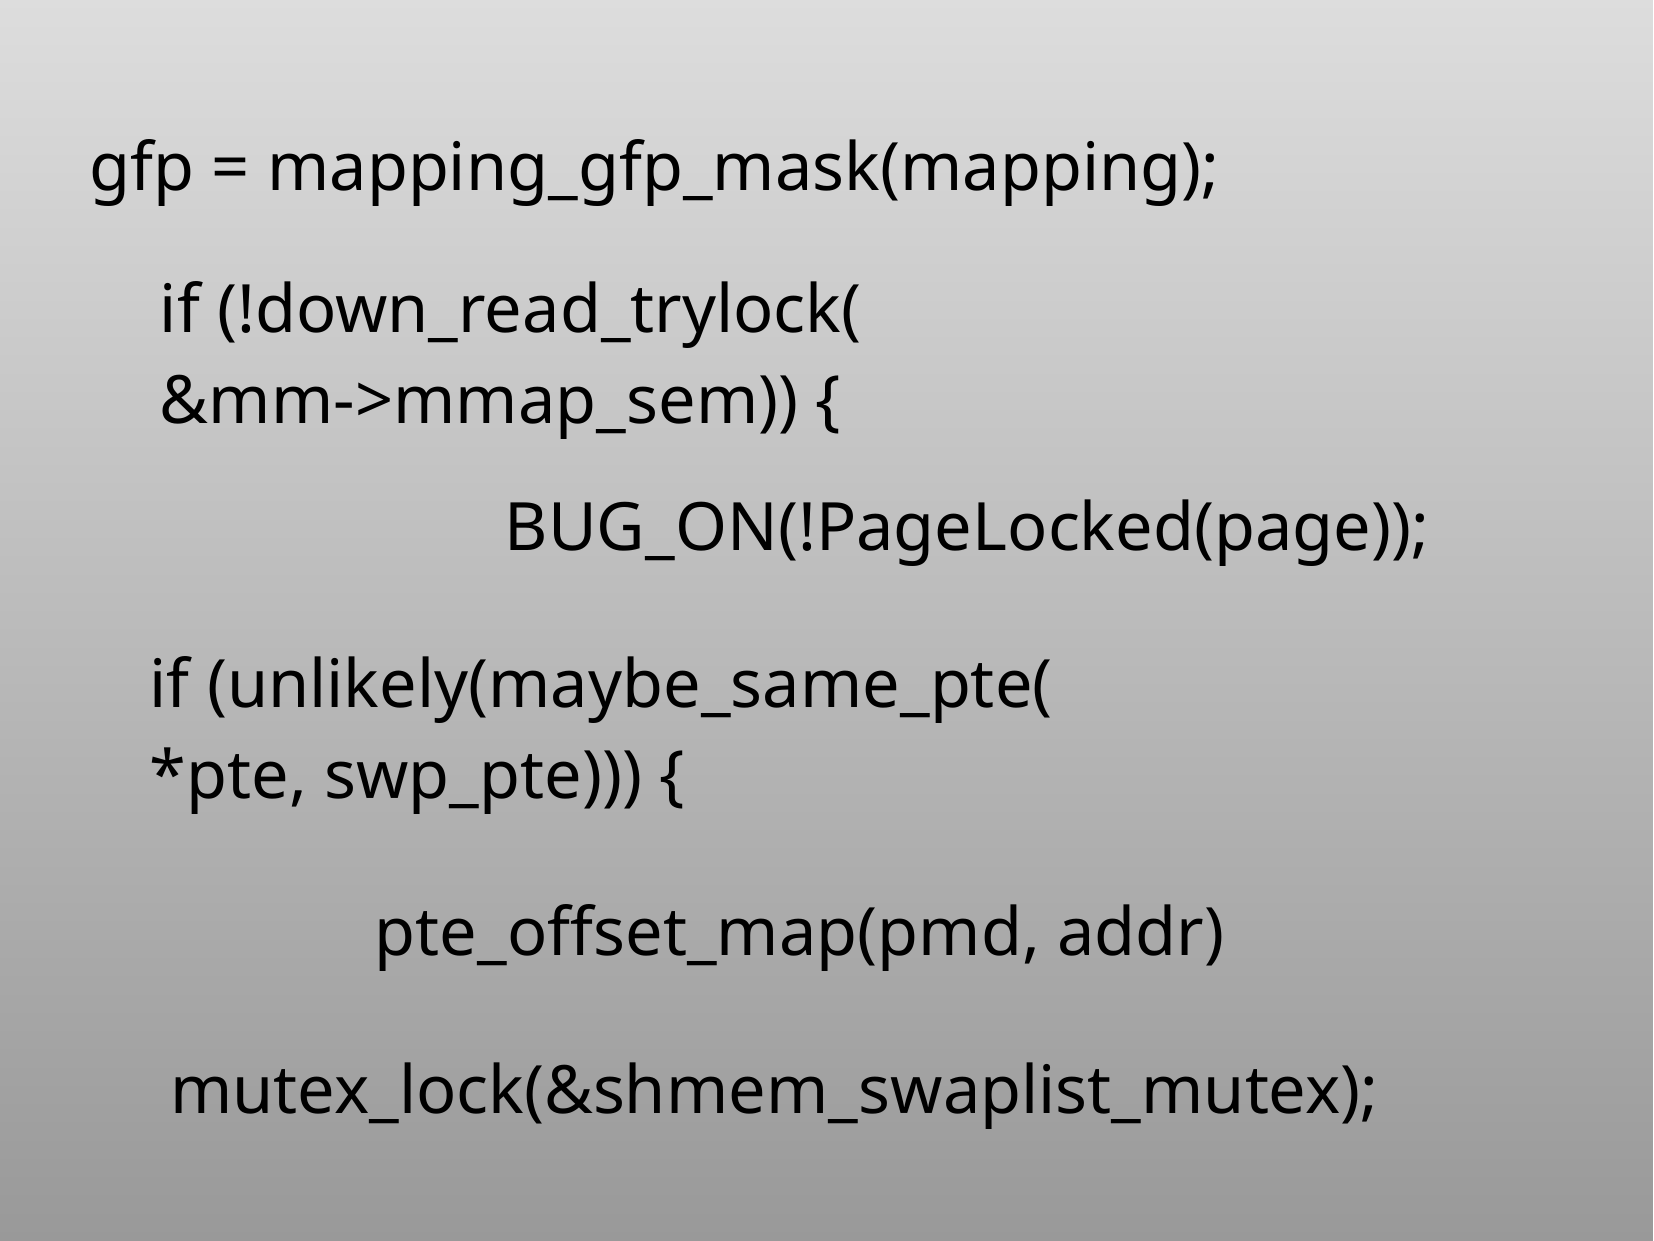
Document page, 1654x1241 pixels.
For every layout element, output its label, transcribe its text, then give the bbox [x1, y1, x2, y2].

text_box mutex_lock(&shmem_swaplist_mutex); [155, 1035, 1546, 1133]
text_box gfp = mapping_gfp_mask(mapping); [75, 112, 1385, 211]
text_box if (unlikely(maybe_same_pte( *pte, swp_pte))) { [135, 629, 1285, 811]
text_box BUG_ON(!PageLocked(page)); [490, 472, 1561, 571]
text_box pte_offset_map(pmd, addr) [360, 877, 1390, 976]
text_box if (!down_read_trylock( &mm->mmap_sem)) { [145, 254, 1096, 436]
